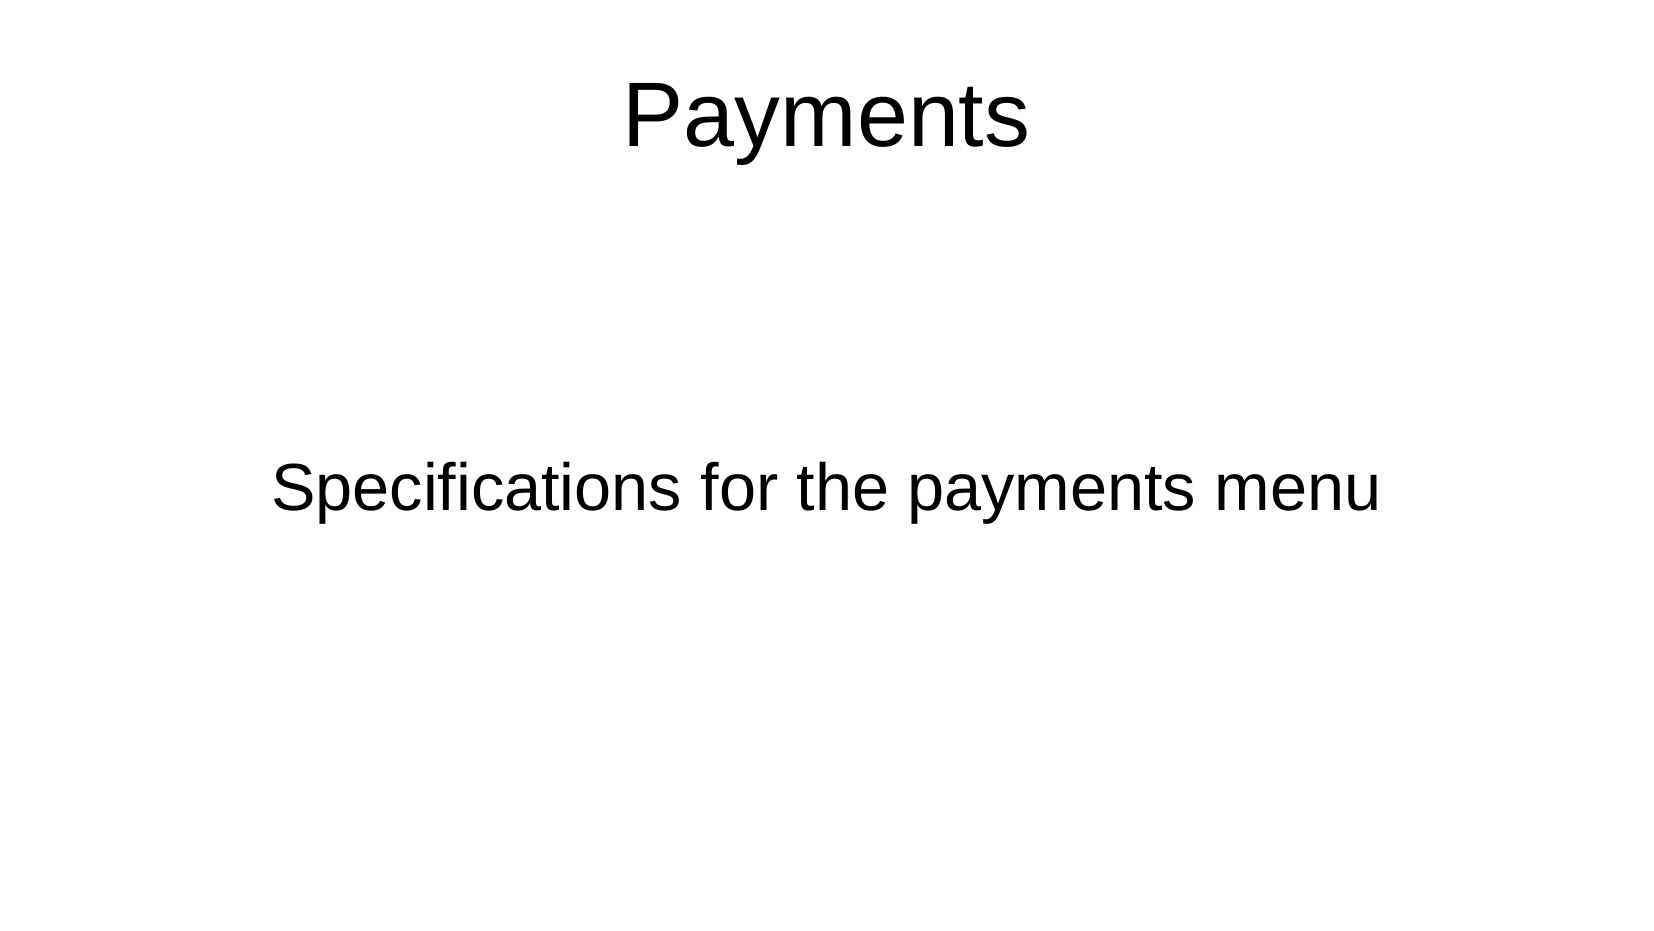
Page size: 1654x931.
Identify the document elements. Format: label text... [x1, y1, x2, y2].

title Payments [82, 37, 1571, 193]
subtitle Specifications for the payments menu [82, 217, 1571, 758]
